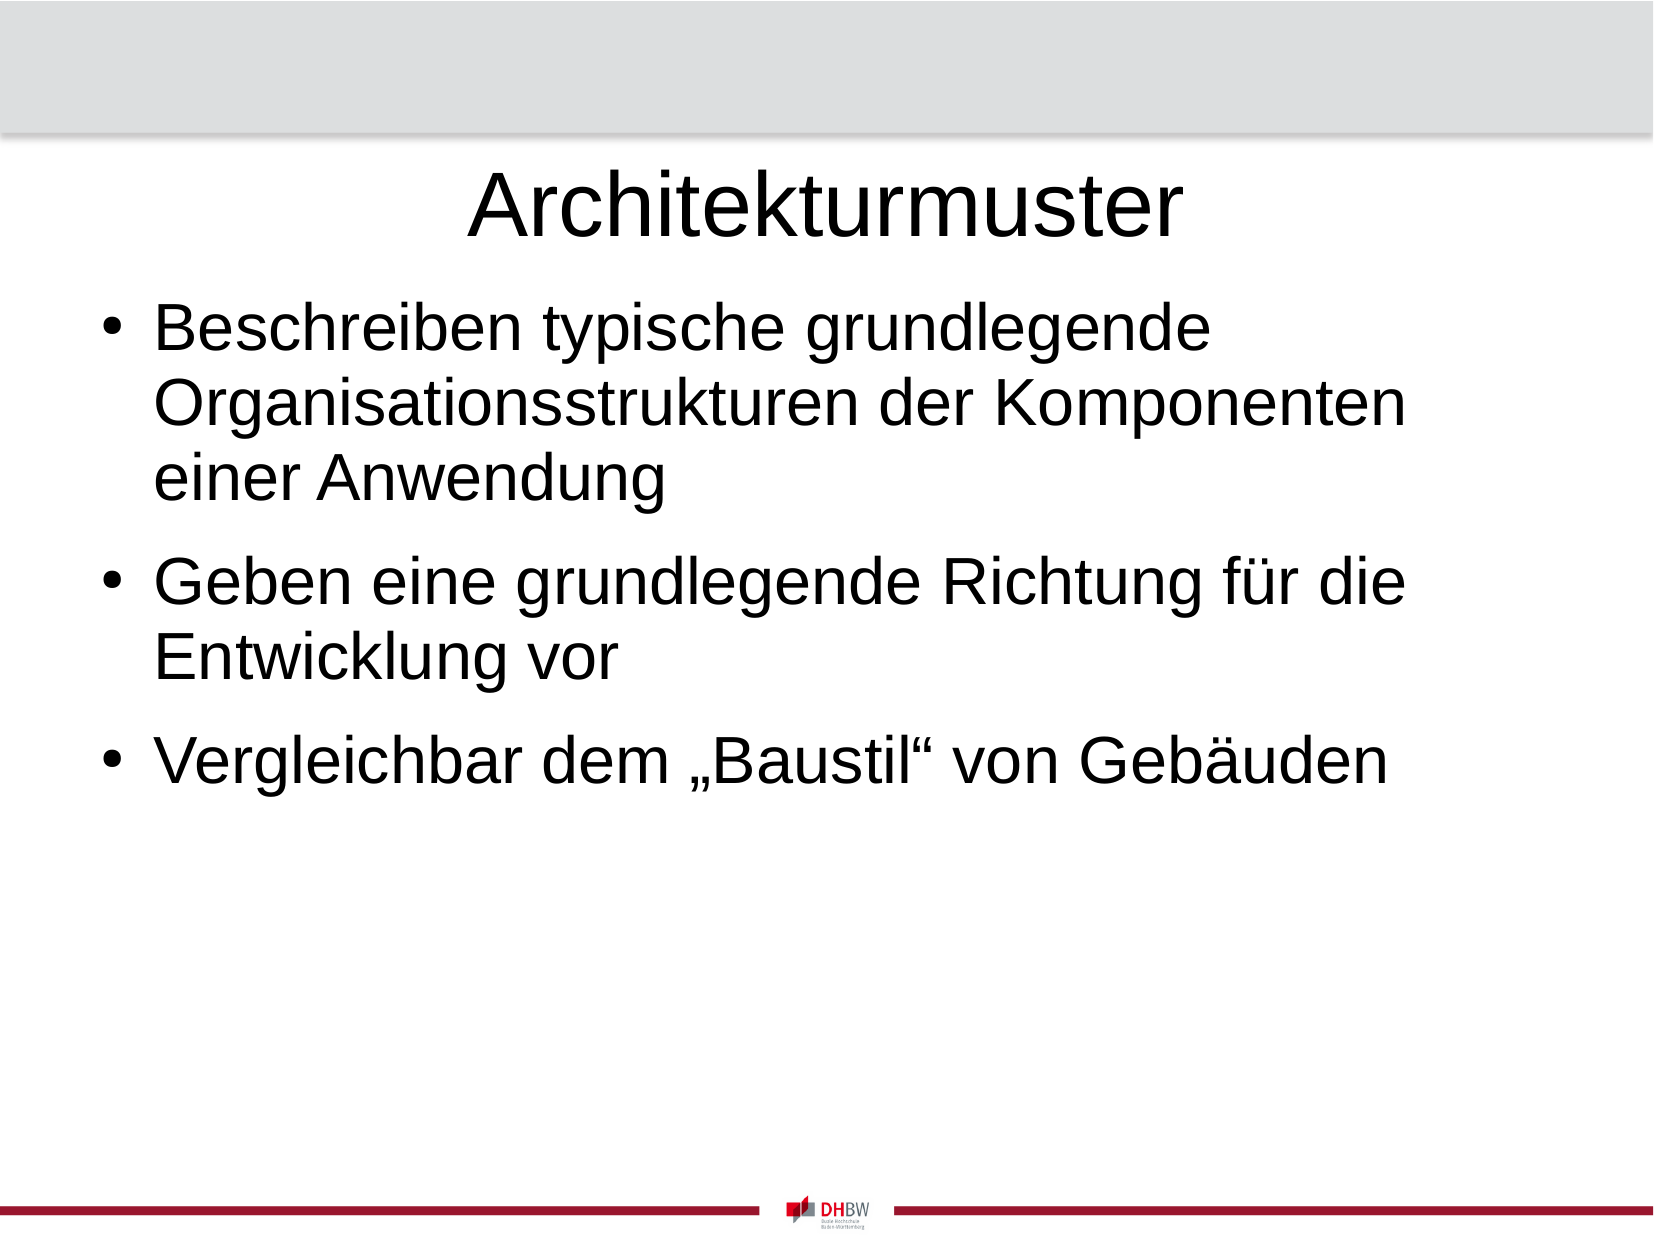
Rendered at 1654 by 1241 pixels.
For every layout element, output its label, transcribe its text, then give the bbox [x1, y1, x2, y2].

list Beschreiben typische grundlegende Organisationsstrukturen der Komponenten einer Anwendung Geben eine grundlegende Richtung für die Entwicklung vor Vergleichbar dem „Baustil“ von Gebäuden [82, 290, 1571, 1010]
picture [0, 1, 1654, 1237]
title Architekturmuster [82, 147, 1571, 257]
